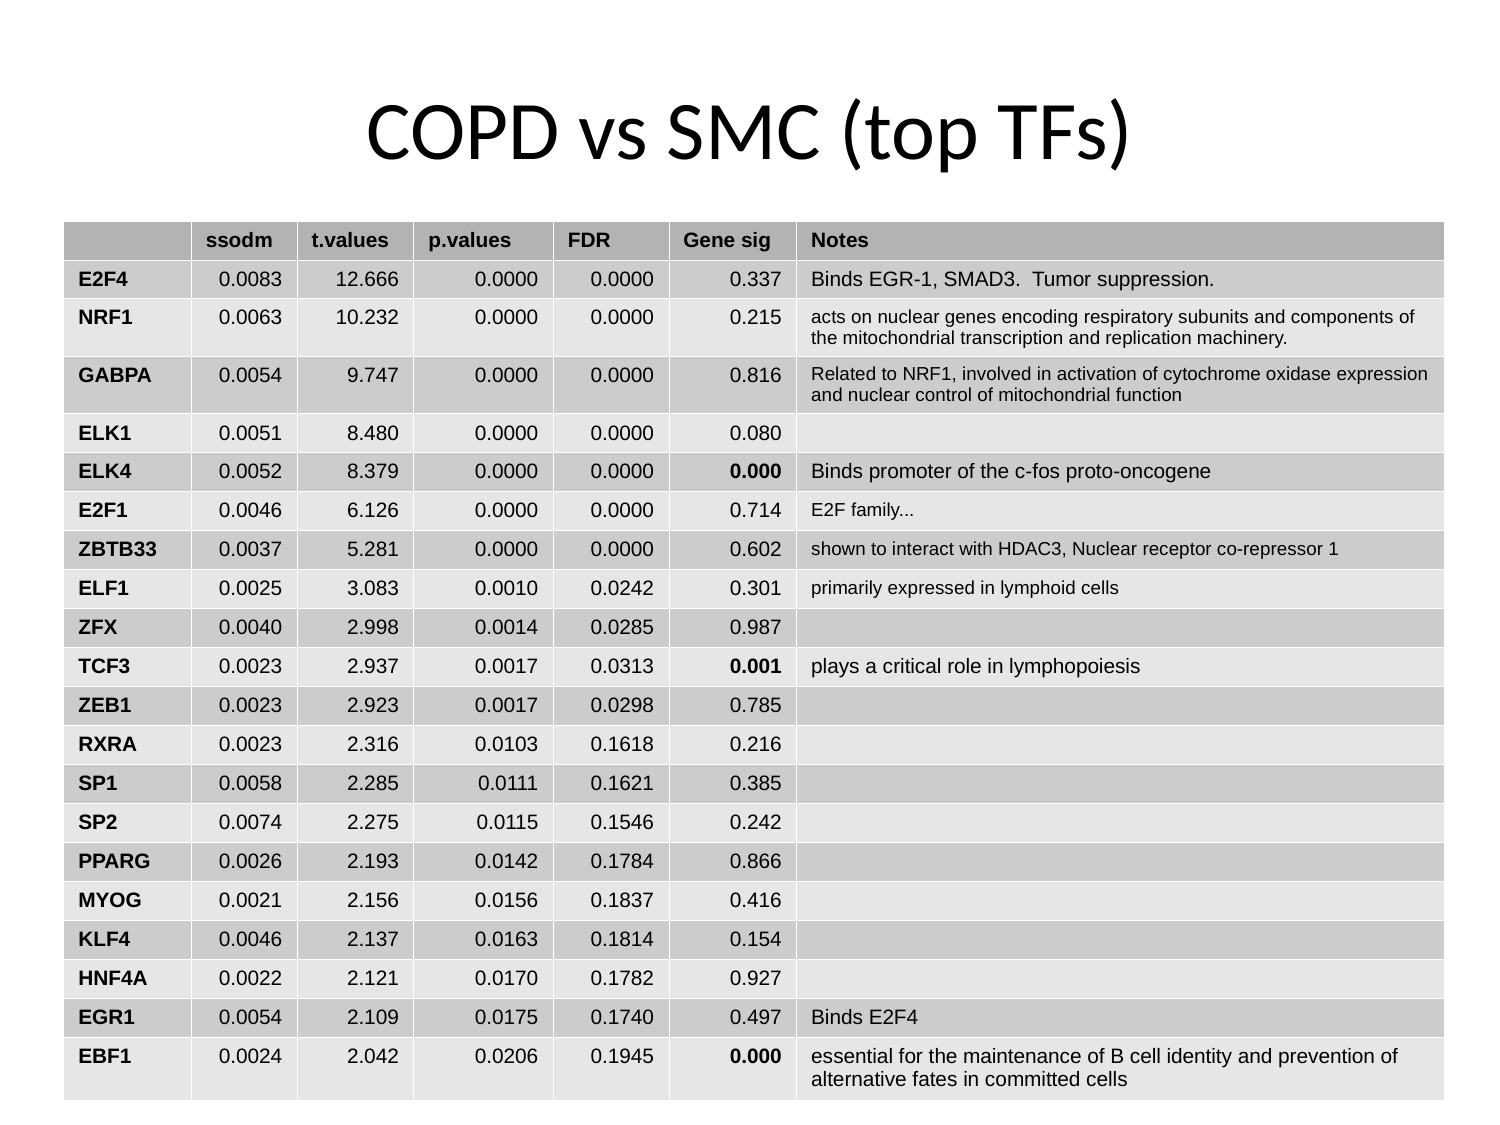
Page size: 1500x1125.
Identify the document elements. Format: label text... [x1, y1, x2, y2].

table_cell 0.0083 [192, 261, 297, 298]
table_cell Binds promoter of the c-fos proto-oncogene [797, 453, 1444, 491]
table_cell 0.301 [670, 570, 796, 608]
table_cell 10.232 [298, 299, 413, 356]
table_cell [797, 609, 1444, 647]
table_cell EGR1 [64, 999, 191, 1037]
table_cell 2.285 [298, 765, 413, 803]
table_cell 0.1814 [554, 921, 669, 959]
table_cell 0.0000 [414, 492, 553, 530]
table_cell 0.866 [670, 843, 796, 881]
table_cell 0.0000 [554, 531, 669, 569]
table_cell [797, 843, 1444, 881]
table_cell 2.923 [298, 687, 413, 725]
table_cell 0.0024 [192, 1038, 297, 1100]
table_cell 0.0000 [554, 492, 669, 530]
table_cell 0.0000 [414, 299, 553, 356]
table_cell 0.1621 [554, 765, 669, 803]
table_cell 0.1784 [554, 843, 669, 881]
table_cell 0.080 [670, 414, 796, 452]
table_cell 0.0000 [414, 531, 553, 569]
table_cell 2.109 [298, 999, 413, 1037]
table_cell KLF4 [64, 921, 191, 959]
table_cell 0.0115 [414, 804, 553, 842]
table_cell PPARG [64, 843, 191, 881]
table_cell 0.1740 [554, 999, 669, 1037]
table_cell [797, 414, 1444, 452]
table_cell ELK4 [64, 453, 191, 491]
table_cell NRF1 [64, 299, 191, 356]
table_cell 0.0054 [192, 357, 297, 413]
table_cell 0.0163 [414, 921, 553, 959]
table_cell 2.121 [298, 960, 413, 998]
table_cell 5.281 [298, 531, 413, 569]
table_cell 0.215 [670, 299, 796, 356]
table_cell 6.126 [298, 492, 413, 530]
table_cell 0.1782 [554, 960, 669, 998]
table_cell 0.0000 [554, 453, 669, 491]
table_cell 0.0026 [192, 843, 297, 881]
table_cell 0.0051 [192, 414, 297, 452]
table_header t.values [298, 222, 413, 260]
table_cell 0.0010 [414, 570, 553, 608]
table_cell 0.1945 [554, 1038, 669, 1100]
table_cell 0.0074 [192, 804, 297, 842]
table_header FDR [554, 222, 669, 260]
table_cell 0.0000 [554, 414, 669, 452]
table_cell [797, 804, 1444, 842]
table_cell 0.0058 [192, 765, 297, 803]
table_cell 2.998 [298, 609, 413, 647]
table_cell 0.0063 [192, 299, 297, 356]
table_cell 9.747 [298, 357, 413, 413]
table_cell 0.0000 [554, 261, 669, 298]
table_cell MYOG [64, 882, 191, 920]
table_cell 0.0023 [192, 648, 297, 686]
table_cell 0.0052 [192, 453, 297, 491]
table_cell 0.242 [670, 804, 796, 842]
table_cell 0.0298 [554, 687, 669, 725]
table_cell 8.480 [298, 414, 413, 452]
table_header p.values [414, 222, 553, 260]
table_cell ELF1 [64, 570, 191, 608]
table_cell 0.0170 [414, 960, 553, 998]
table_cell 0.0023 [192, 687, 297, 725]
table_cell 0.0000 [414, 261, 553, 298]
table_cell 0.0014 [414, 609, 553, 647]
table_cell 2.156 [298, 882, 413, 920]
table_cell [797, 765, 1444, 803]
table_cell 0.0000 [554, 299, 669, 356]
table_cell 0.785 [670, 687, 796, 725]
table_cell ZFX [64, 609, 191, 647]
table_cell ZBTB33 [64, 531, 191, 569]
table_cell E2F family... [797, 492, 1444, 530]
table_cell 0.0017 [414, 687, 553, 725]
table_cell 0.385 [670, 765, 796, 803]
table_cell 0.0156 [414, 882, 553, 920]
title COPD vs SMC (top TFs) [75, 90, 1426, 188]
table_cell 0.1837 [554, 882, 669, 920]
table_cell 0.1546 [554, 804, 669, 842]
table_cell 0.0313 [554, 648, 669, 686]
table_cell 0.0000 [414, 357, 553, 413]
table_cell 0.0142 [414, 843, 553, 881]
table_cell primarily expressed in lymphoid cells [797, 570, 1444, 608]
table_cell 0.0037 [192, 531, 297, 569]
table_cell 0.0206 [414, 1038, 553, 1100]
table_cell 0.000 [670, 1038, 796, 1100]
table_cell 2.275 [298, 804, 413, 842]
table_cell 0.0040 [192, 609, 297, 647]
table_cell 0.0175 [414, 999, 553, 1037]
table_header Gene sig [670, 222, 796, 260]
table_cell EBF1 [64, 1038, 191, 1100]
table_cell plays a critical role in lymphopoiesis [797, 648, 1444, 686]
table_cell [797, 882, 1444, 920]
table_cell HNF4A [64, 960, 191, 998]
table_cell 0.0046 [192, 921, 297, 959]
table_cell 0.216 [670, 726, 796, 764]
table_cell 0.0285 [554, 609, 669, 647]
table_cell 0.0103 [414, 726, 553, 764]
table_cell 0.0023 [192, 726, 297, 764]
table_cell 0.0021 [192, 882, 297, 920]
table_cell 2.937 [298, 648, 413, 686]
table_cell 0.0046 [192, 492, 297, 530]
table_header ssodm [192, 222, 297, 260]
table_cell ZEB1 [64, 687, 191, 725]
table_header [64, 222, 191, 260]
table_cell 2.137 [298, 921, 413, 959]
table_cell 0.0022 [192, 960, 297, 998]
table_cell [797, 921, 1444, 959]
table_cell 0.0000 [554, 357, 669, 413]
table_cell 0.0111 [414, 765, 553, 803]
table_cell 0.416 [670, 882, 796, 920]
table_cell 0.0000 [414, 414, 553, 452]
table_cell E2F1 [64, 492, 191, 530]
table_cell ELK1 [64, 414, 191, 452]
table_cell 0.927 [670, 960, 796, 998]
table_header Notes [797, 222, 1444, 260]
table_cell [797, 726, 1444, 764]
table_cell Binds EGR-1, SMAD3. Tumor suppression. [797, 261, 1444, 298]
table_cell Related to NRF1, involved in activation of cytochrome oxidase expression and nuclear control of mitochondrial function [797, 357, 1444, 413]
table_cell 0.0054 [192, 999, 297, 1037]
table_cell 0.001 [670, 648, 796, 686]
table_cell 2.042 [298, 1038, 413, 1100]
table_cell TCF3 [64, 648, 191, 686]
table_cell E2F4 [64, 261, 191, 298]
table_cell 8.379 [298, 453, 413, 491]
table_cell Binds E2F4 [797, 999, 1444, 1037]
table_cell SP2 [64, 804, 191, 842]
table_cell essential for the maintenance of B cell identity and prevention of alternative fates in committed cells [797, 1038, 1444, 1100]
table_cell 0.154 [670, 921, 796, 959]
table_cell 3.083 [298, 570, 413, 608]
table_cell acts on nuclear genes encoding respiratory subunits and components of the mitochondrial transcription and replication machinery. [797, 299, 1444, 356]
table_cell 0.714 [670, 492, 796, 530]
table_cell 0.337 [670, 261, 796, 298]
table_cell [797, 960, 1444, 998]
table_cell 2.316 [298, 726, 413, 764]
table_cell 0.1618 [554, 726, 669, 764]
table_cell 0.497 [670, 999, 796, 1037]
table_cell [797, 687, 1444, 725]
table_cell 0.0000 [414, 453, 553, 491]
table_cell 0.0242 [554, 570, 669, 608]
table_cell 0.0017 [414, 648, 553, 686]
table_cell 0.816 [670, 357, 796, 413]
table_cell shown to interact with HDAC3, Nuclear receptor co-repressor 1 [797, 531, 1444, 569]
table_cell 12.666 [298, 261, 413, 298]
table_cell 0.000 [670, 453, 796, 491]
table_cell 0.0025 [192, 570, 297, 608]
table_cell 2.193 [298, 843, 413, 881]
table_cell 0.987 [670, 609, 796, 647]
table_cell GABPA [64, 357, 191, 413]
table_cell 0.602 [670, 531, 796, 569]
table_cell RXRA [64, 726, 191, 764]
table_cell SP1 [64, 765, 191, 803]
